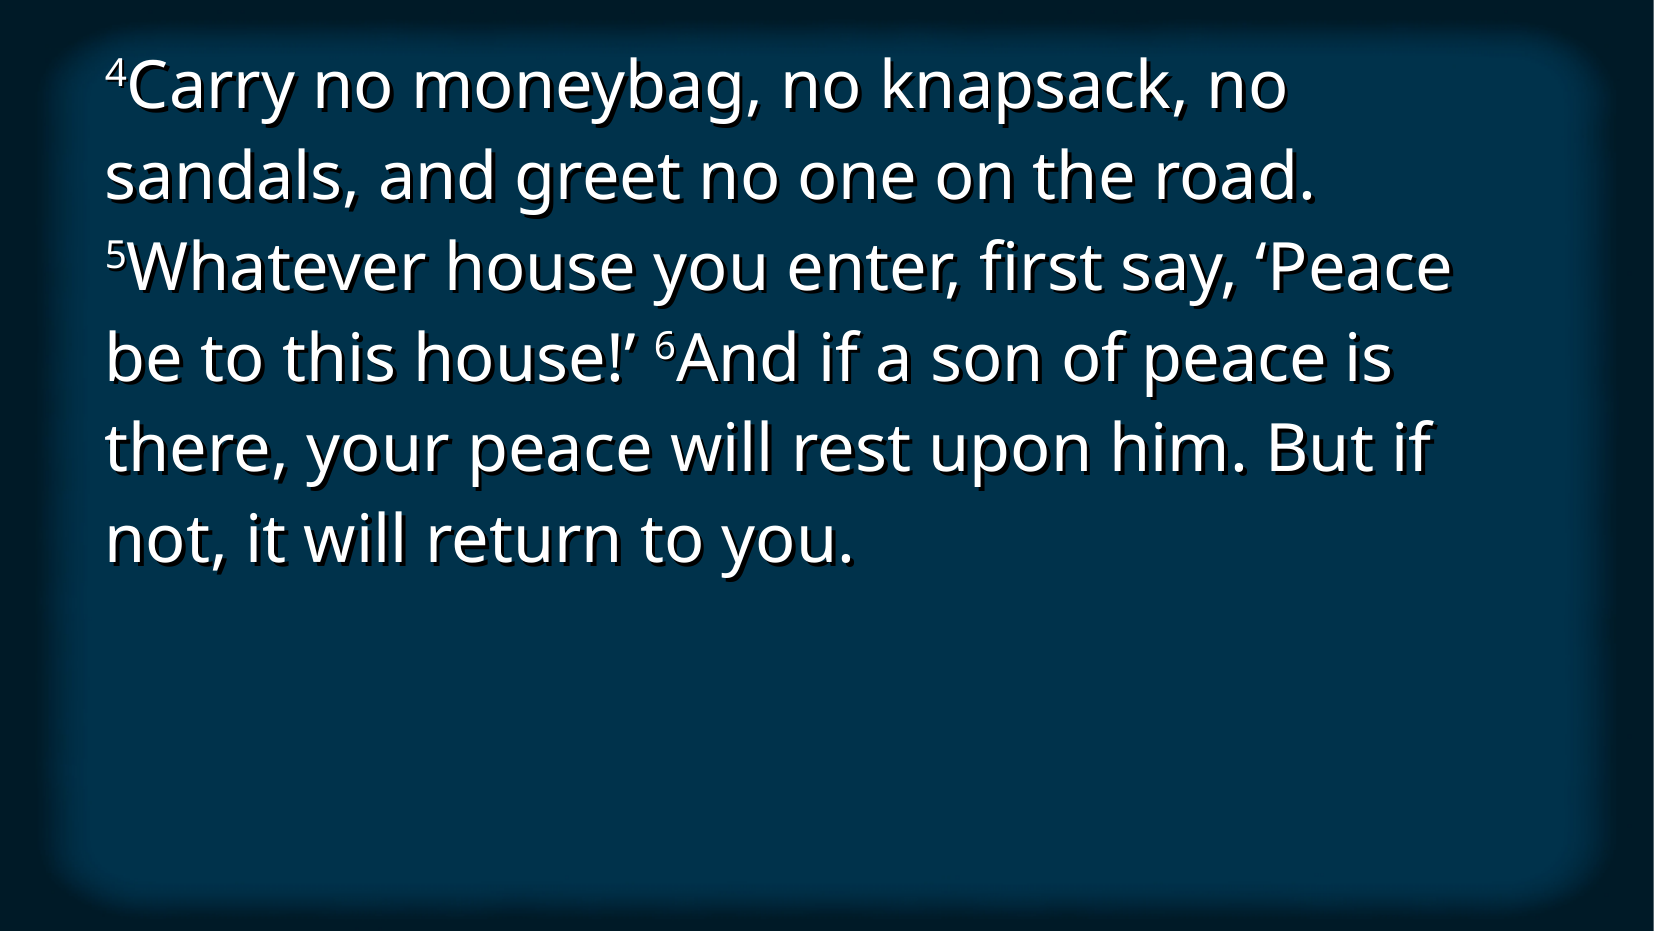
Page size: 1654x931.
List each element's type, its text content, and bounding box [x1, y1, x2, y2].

picture [0, 0, 1654, 931]
text_box 4Carry no moneybag, no knapsack, no sandals, and greet no one on the road. 5Whatever house you enter, first say, ‘Peace be to this house!’ 6And if a son of peace is there, your peace will rest upon him. But if not, it will return to you. [90, 30, 1561, 511]
